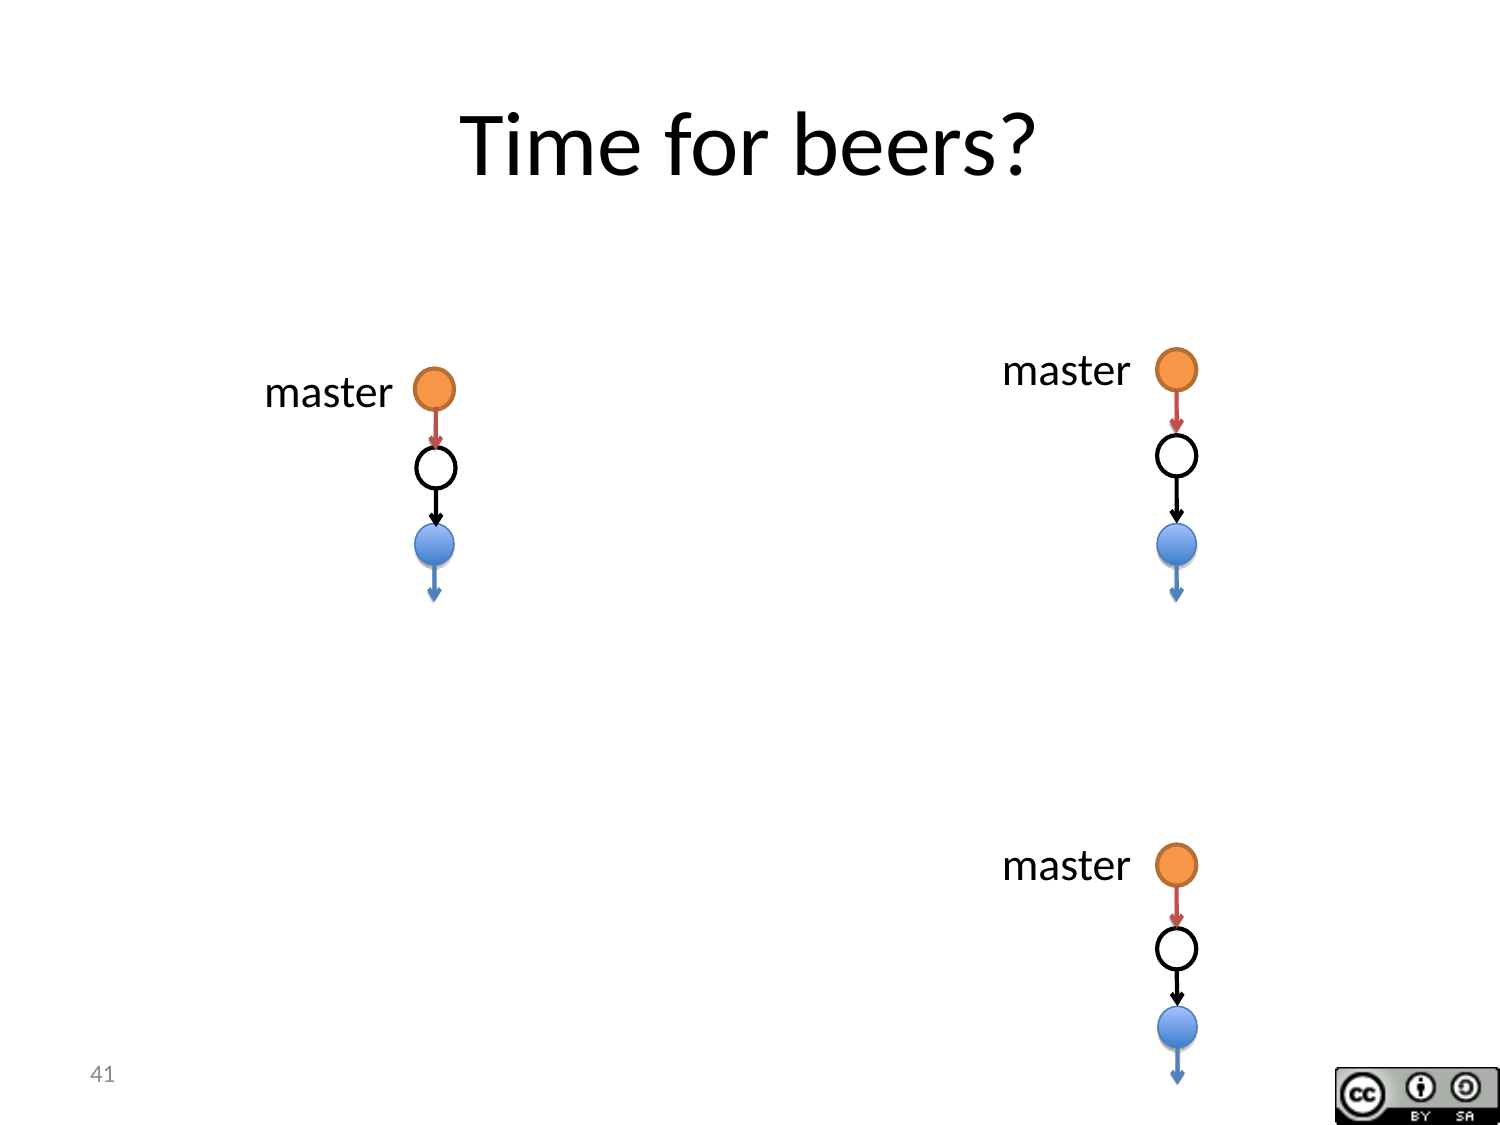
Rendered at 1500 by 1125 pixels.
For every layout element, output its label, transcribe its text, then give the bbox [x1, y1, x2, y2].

text_box [1157, 349, 1197, 391]
text_box [1157, 844, 1197, 886]
text_box [414, 447, 456, 565]
title Time for beers? [75, 45, 1425, 233]
text_box master [232, 354, 425, 425]
text_box [414, 368, 455, 410]
text_box master [970, 332, 1163, 403]
slide_number <number> [75, 1042, 425, 1103]
text_box [1157, 435, 1197, 565]
text_box master [970, 827, 1163, 898]
picture [1335, 1067, 1500, 1125]
text_box [1157, 928, 1198, 1048]
